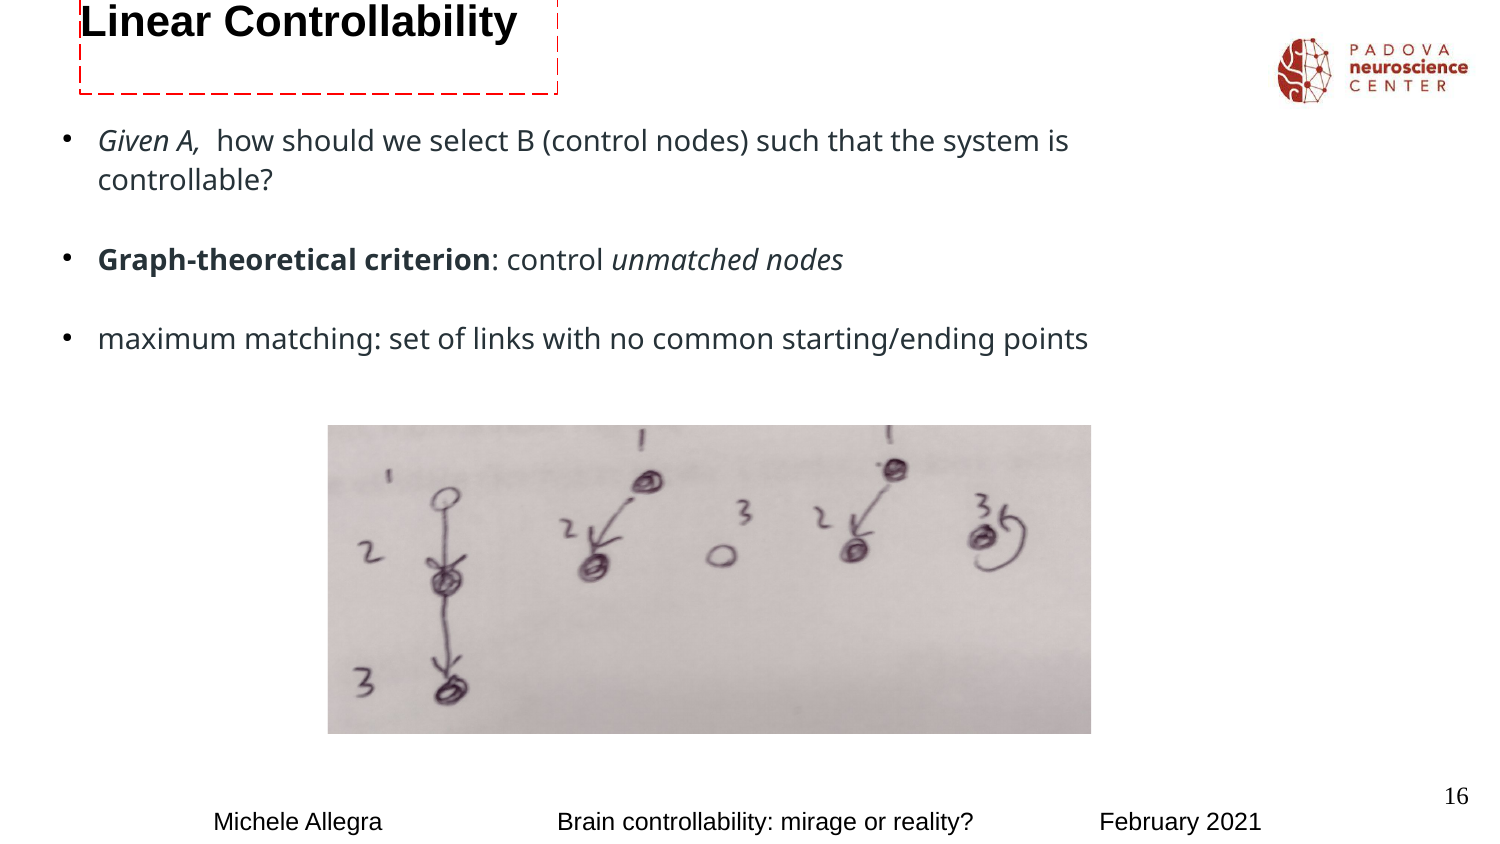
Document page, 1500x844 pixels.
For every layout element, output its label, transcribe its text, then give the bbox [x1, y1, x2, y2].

title Linear Controllability [80, 0, 558, 95]
text_box Michele Allegra Brain controllability: mirage or reality? February 2021 [64, 794, 1415, 844]
picture [1268, 10, 1476, 123]
picture [327, 425, 1092, 734]
text_box Given A, how should we select B (control nodes) such that the system is controllable? Graph-theoretical criterion: control unmatched nodes maximum matching: set of links with no common starting/ending points [47, 112, 1123, 668]
slide_number <number> [1378, 779, 1469, 844]
